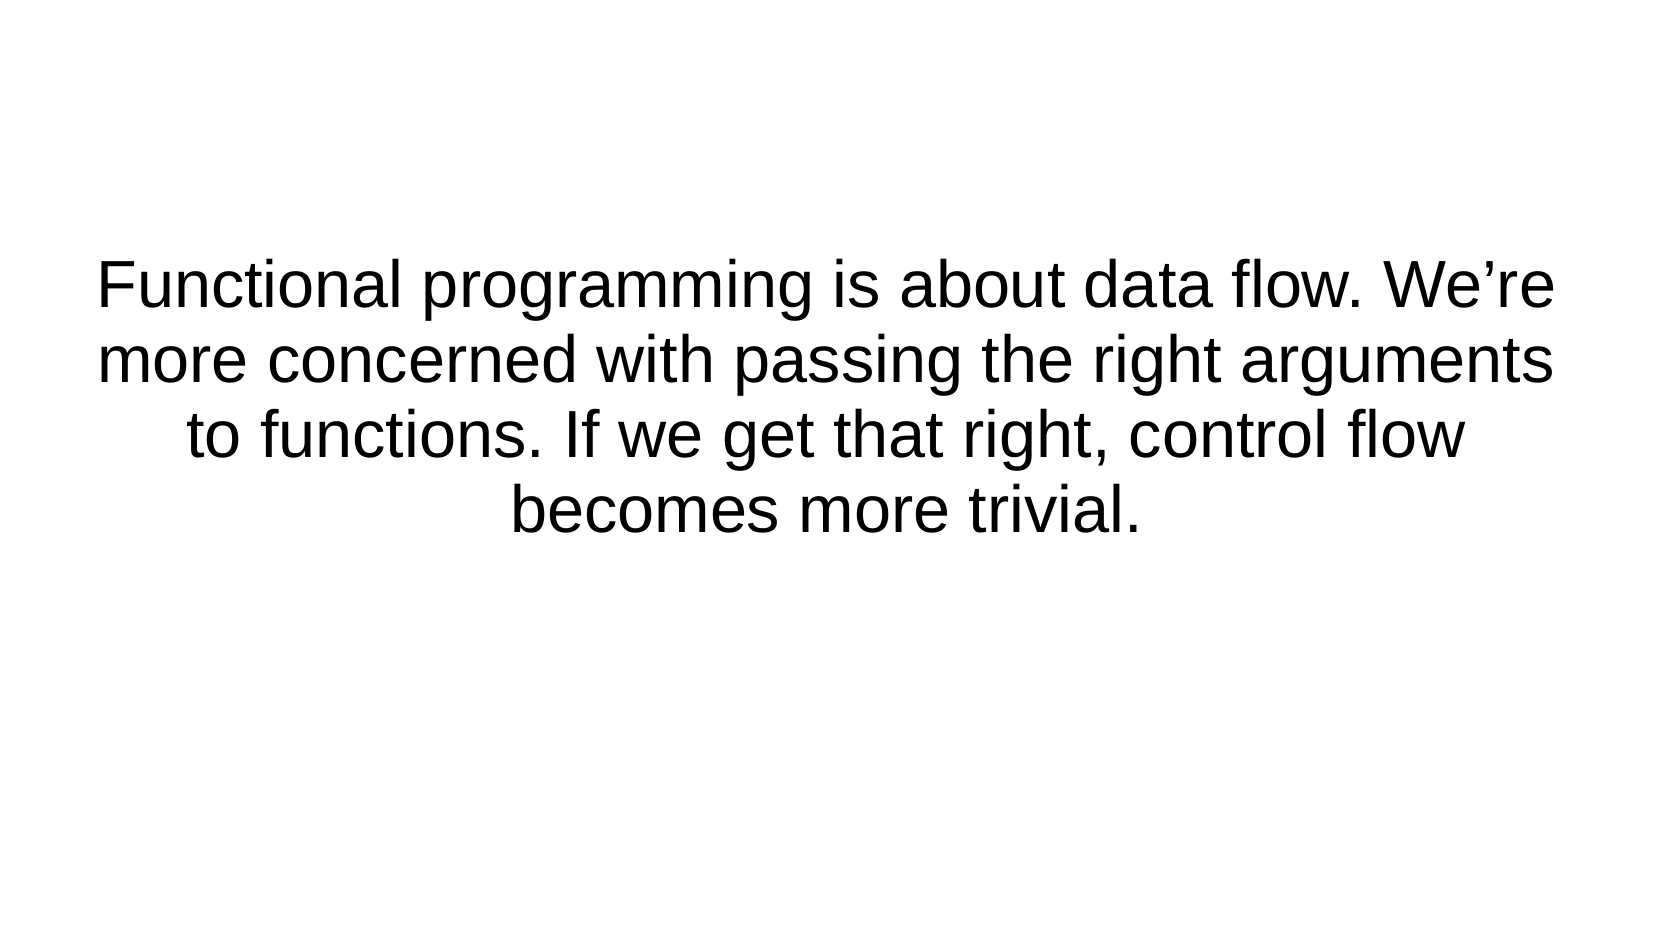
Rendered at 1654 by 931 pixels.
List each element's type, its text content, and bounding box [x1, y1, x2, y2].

subtitle Functional programming is about data flow. We’re more concerned with passing the right arguments to functions. If we get that right, control flow becomes more trivial. [82, 37, 1571, 757]
